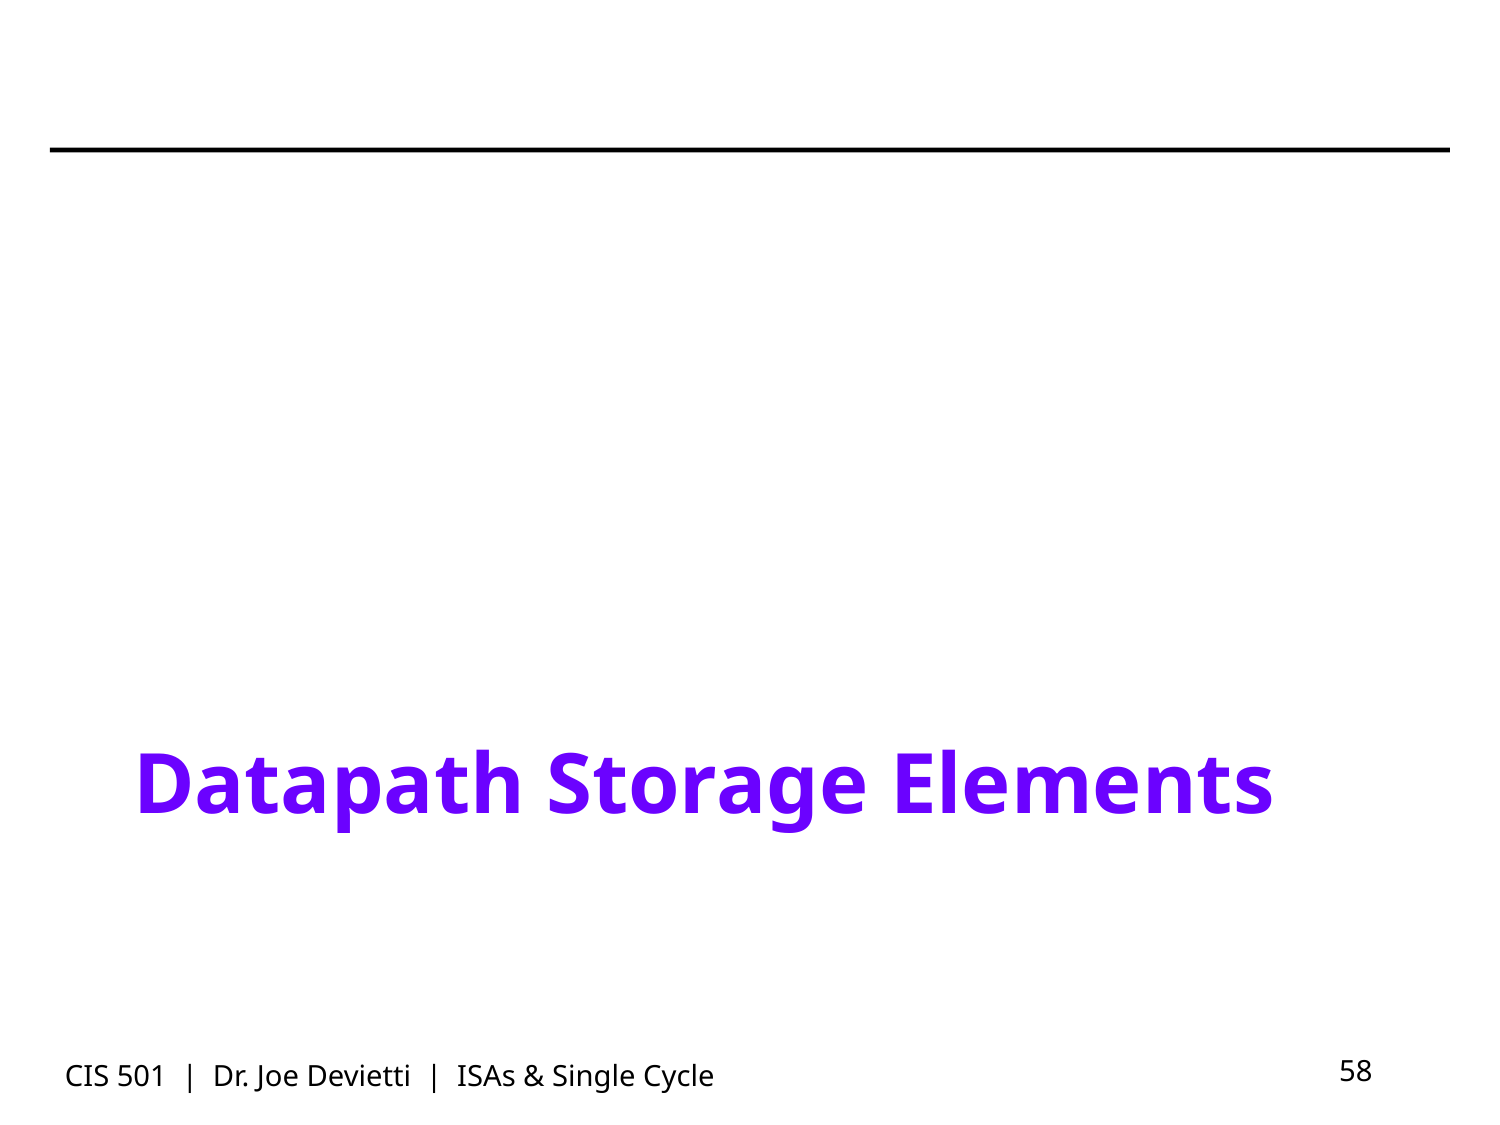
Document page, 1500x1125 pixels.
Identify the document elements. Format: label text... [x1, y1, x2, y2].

text_box Datapath Storage Elements [118, 722, 1394, 947]
text_box <number> [1074, 1049, 1388, 1100]
text_box CIS 501 | Dr. Joe Devietti | ISAs & Single Cycle [49, 1049, 988, 1100]
